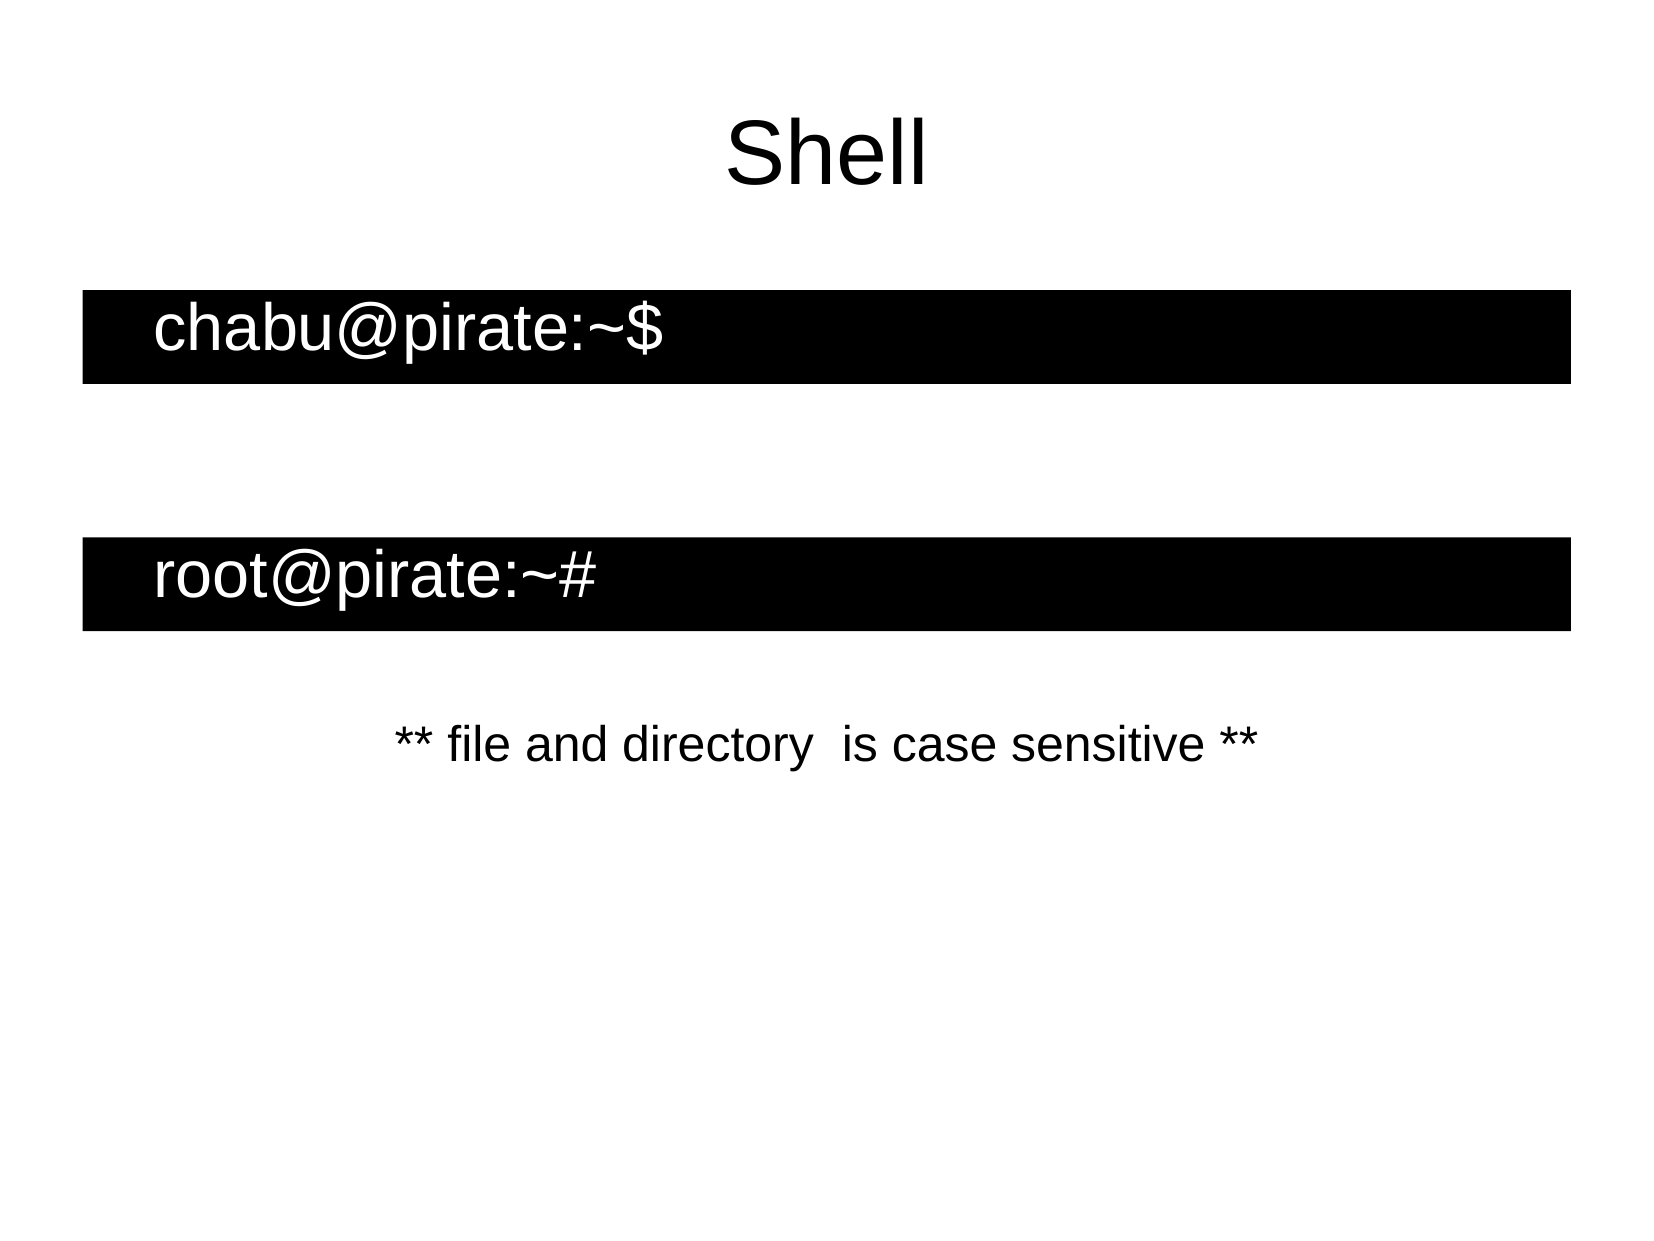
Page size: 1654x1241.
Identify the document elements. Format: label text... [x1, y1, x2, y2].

text_box ** file and directory is case sensitive ** [88, 708, 1565, 780]
title Shell [82, 49, 1571, 257]
list chabu@pirate:~$ [82, 290, 1571, 384]
list root@pirate:~# [82, 537, 1571, 632]
